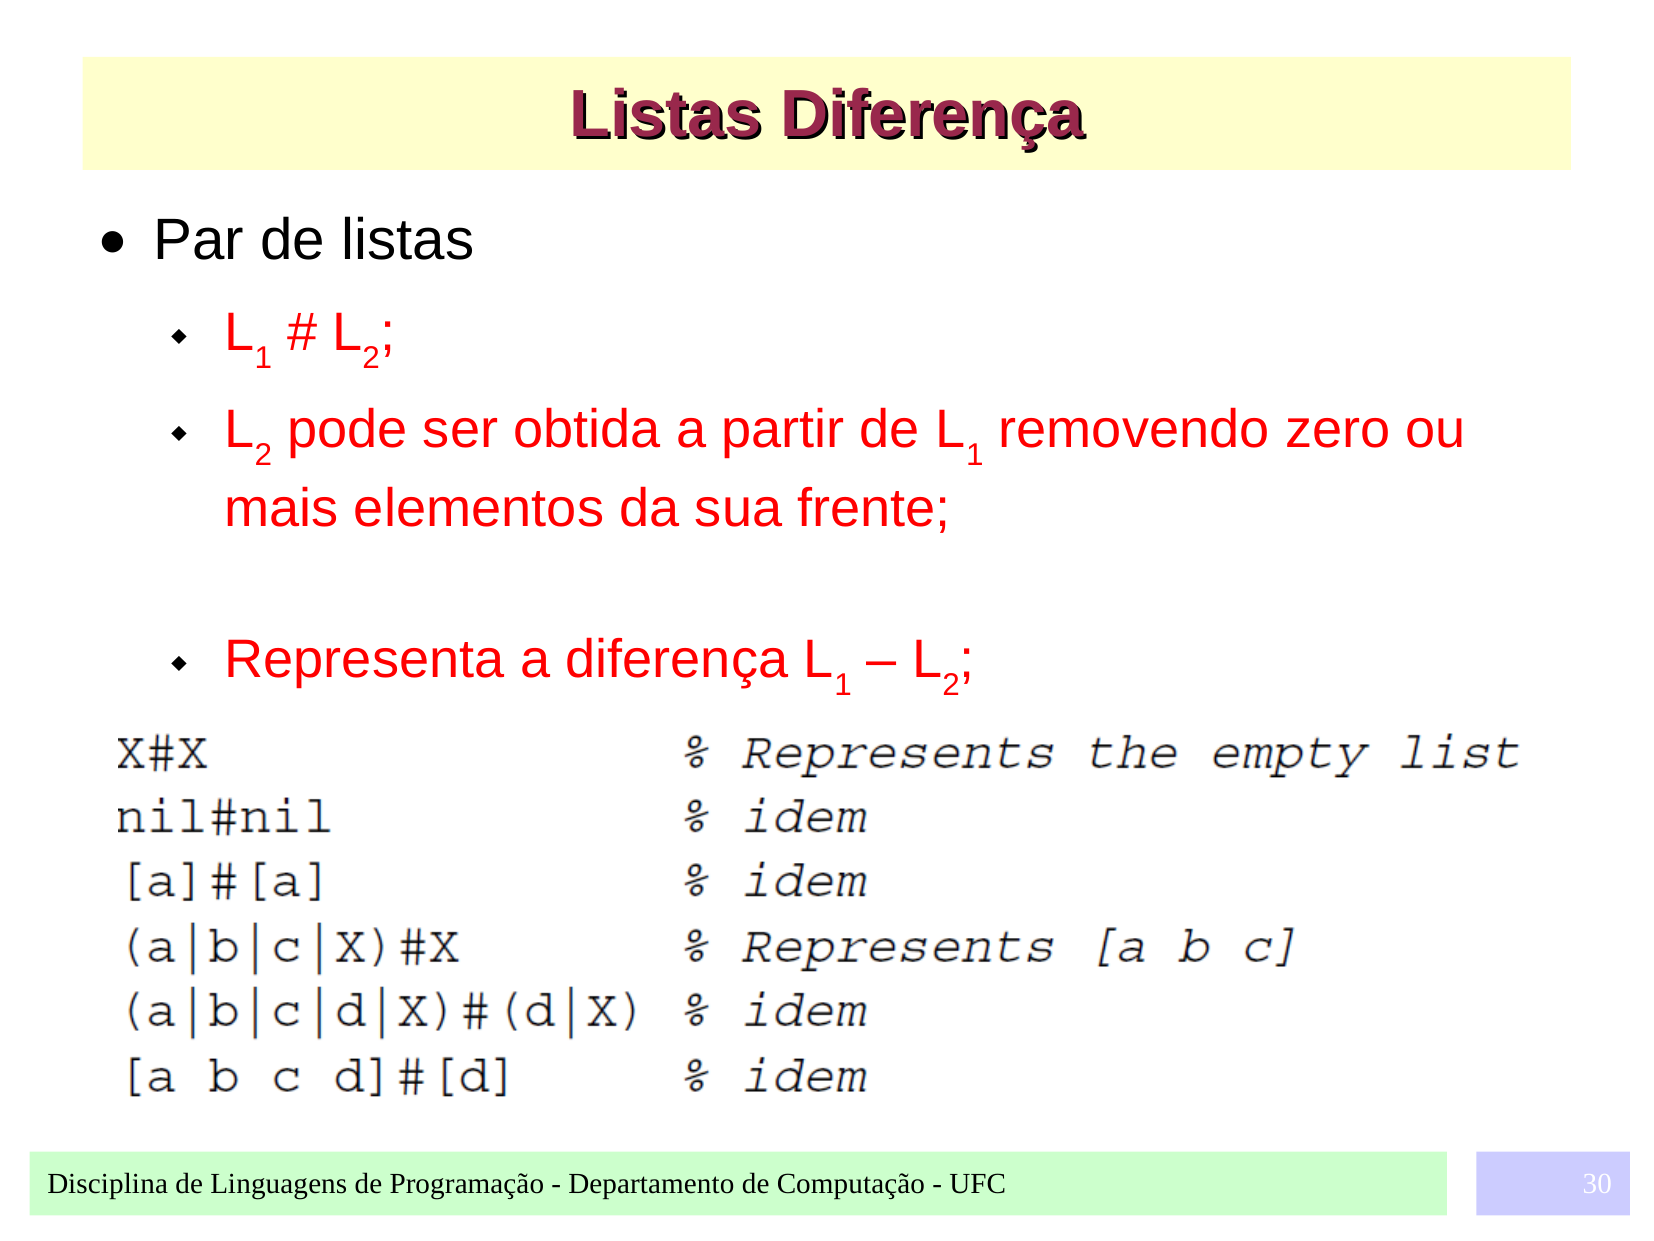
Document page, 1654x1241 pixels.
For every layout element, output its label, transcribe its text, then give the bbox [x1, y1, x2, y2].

picture [118, 726, 1565, 1110]
list Par de listas L1 # L2; L2 pode ser obtida a partir de L1 removendo zero ou mais elementos da sua frente; Representa a diferença L1 – L2; [82, 206, 1571, 1137]
title Listas Diferença [82, 56, 1571, 170]
